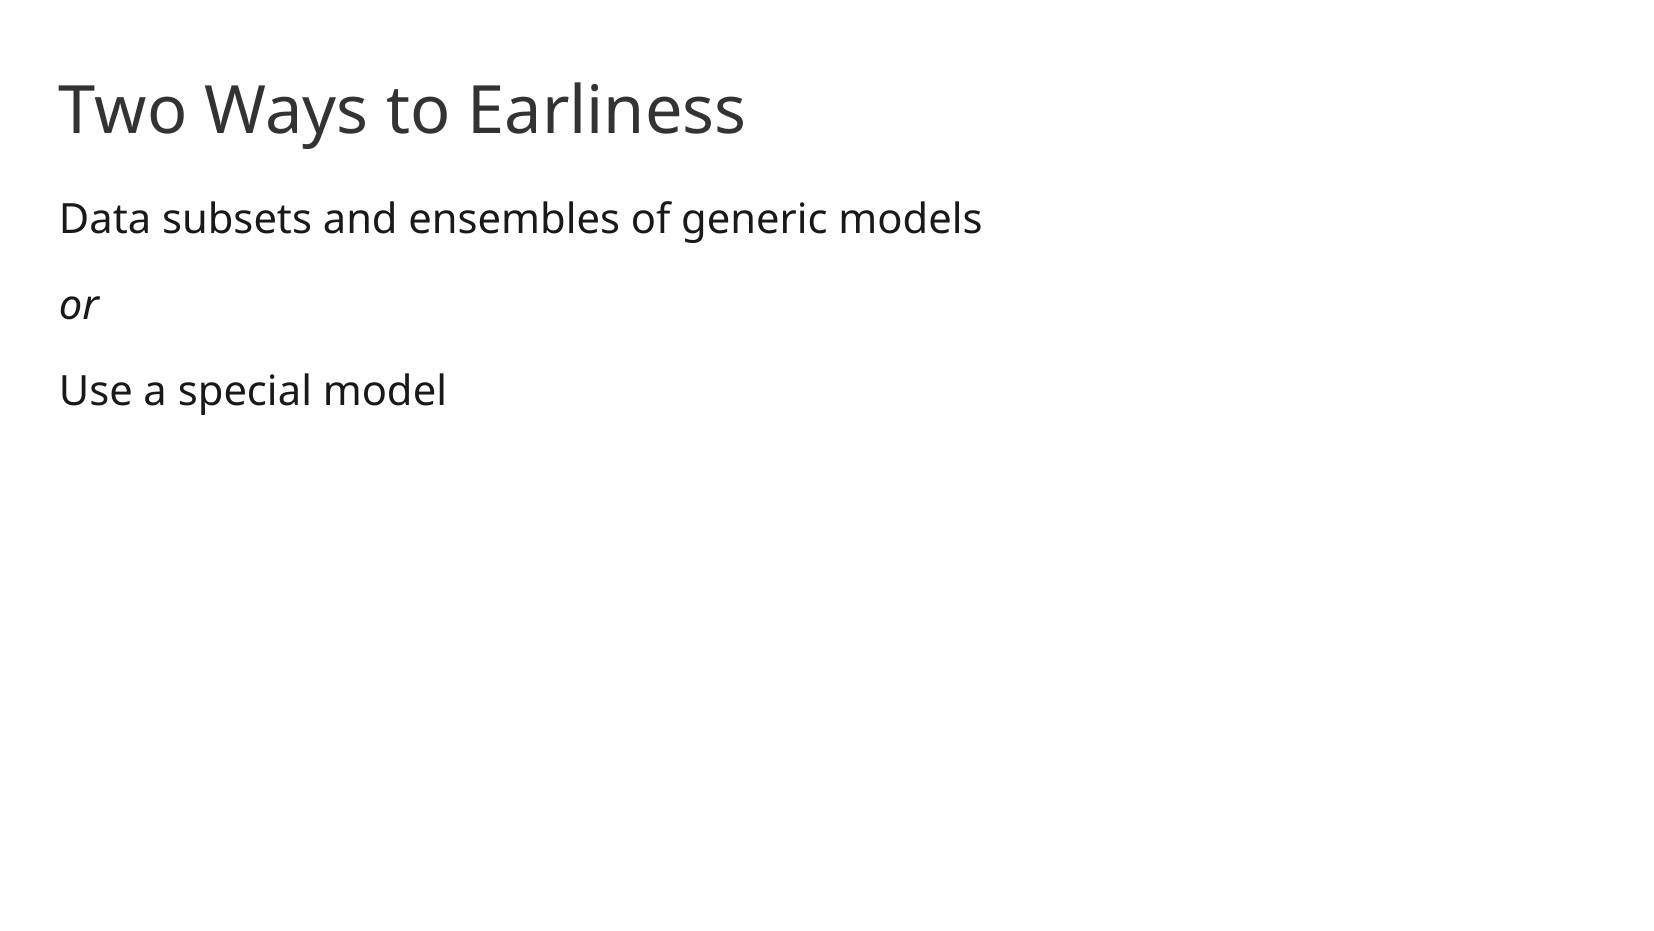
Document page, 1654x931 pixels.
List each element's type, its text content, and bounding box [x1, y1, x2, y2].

list Data subsets and ensembles of generic models or Use a special model [59, 177, 1595, 886]
title Two Ways to Earliness [59, 53, 1595, 154]
